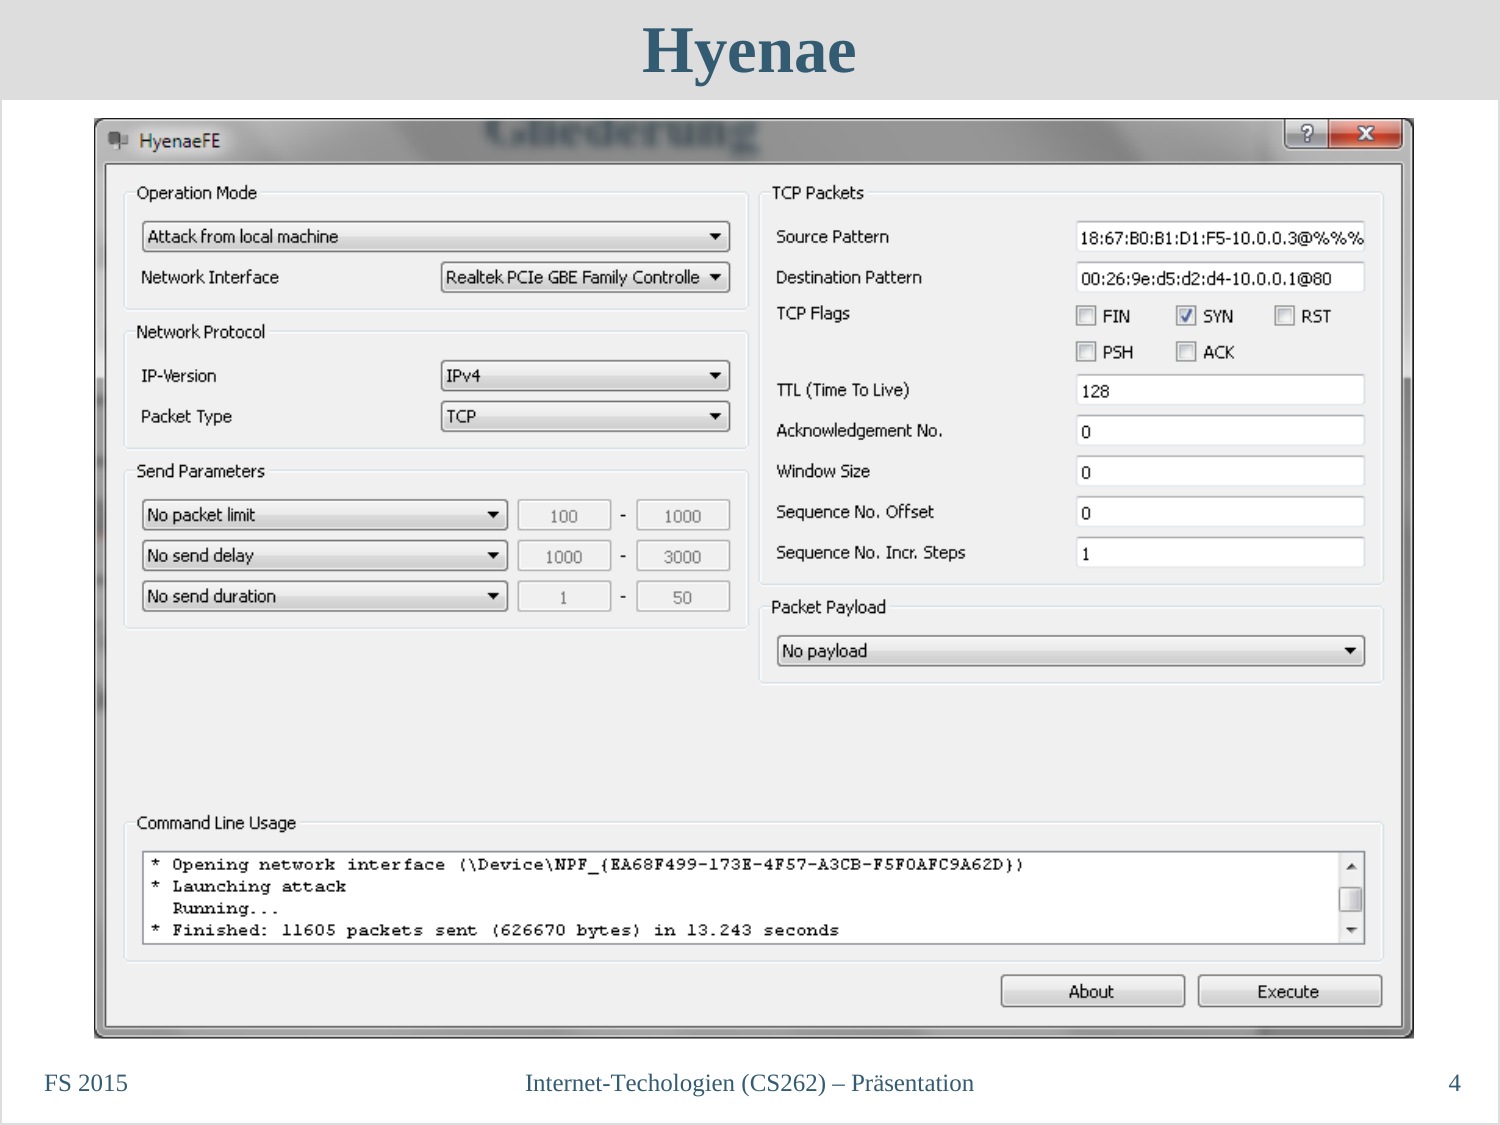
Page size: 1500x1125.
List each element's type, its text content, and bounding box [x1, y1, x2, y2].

text_box FS 2015 [29, 1058, 195, 1097]
text_box <Nummer> [1375, 1058, 1477, 1097]
title Hyenae [0, 0, 1500, 100]
picture [94, 118, 1414, 1056]
text_box Internet-Techologien (CS262) – Präsentation [300, 1058, 1201, 1107]
